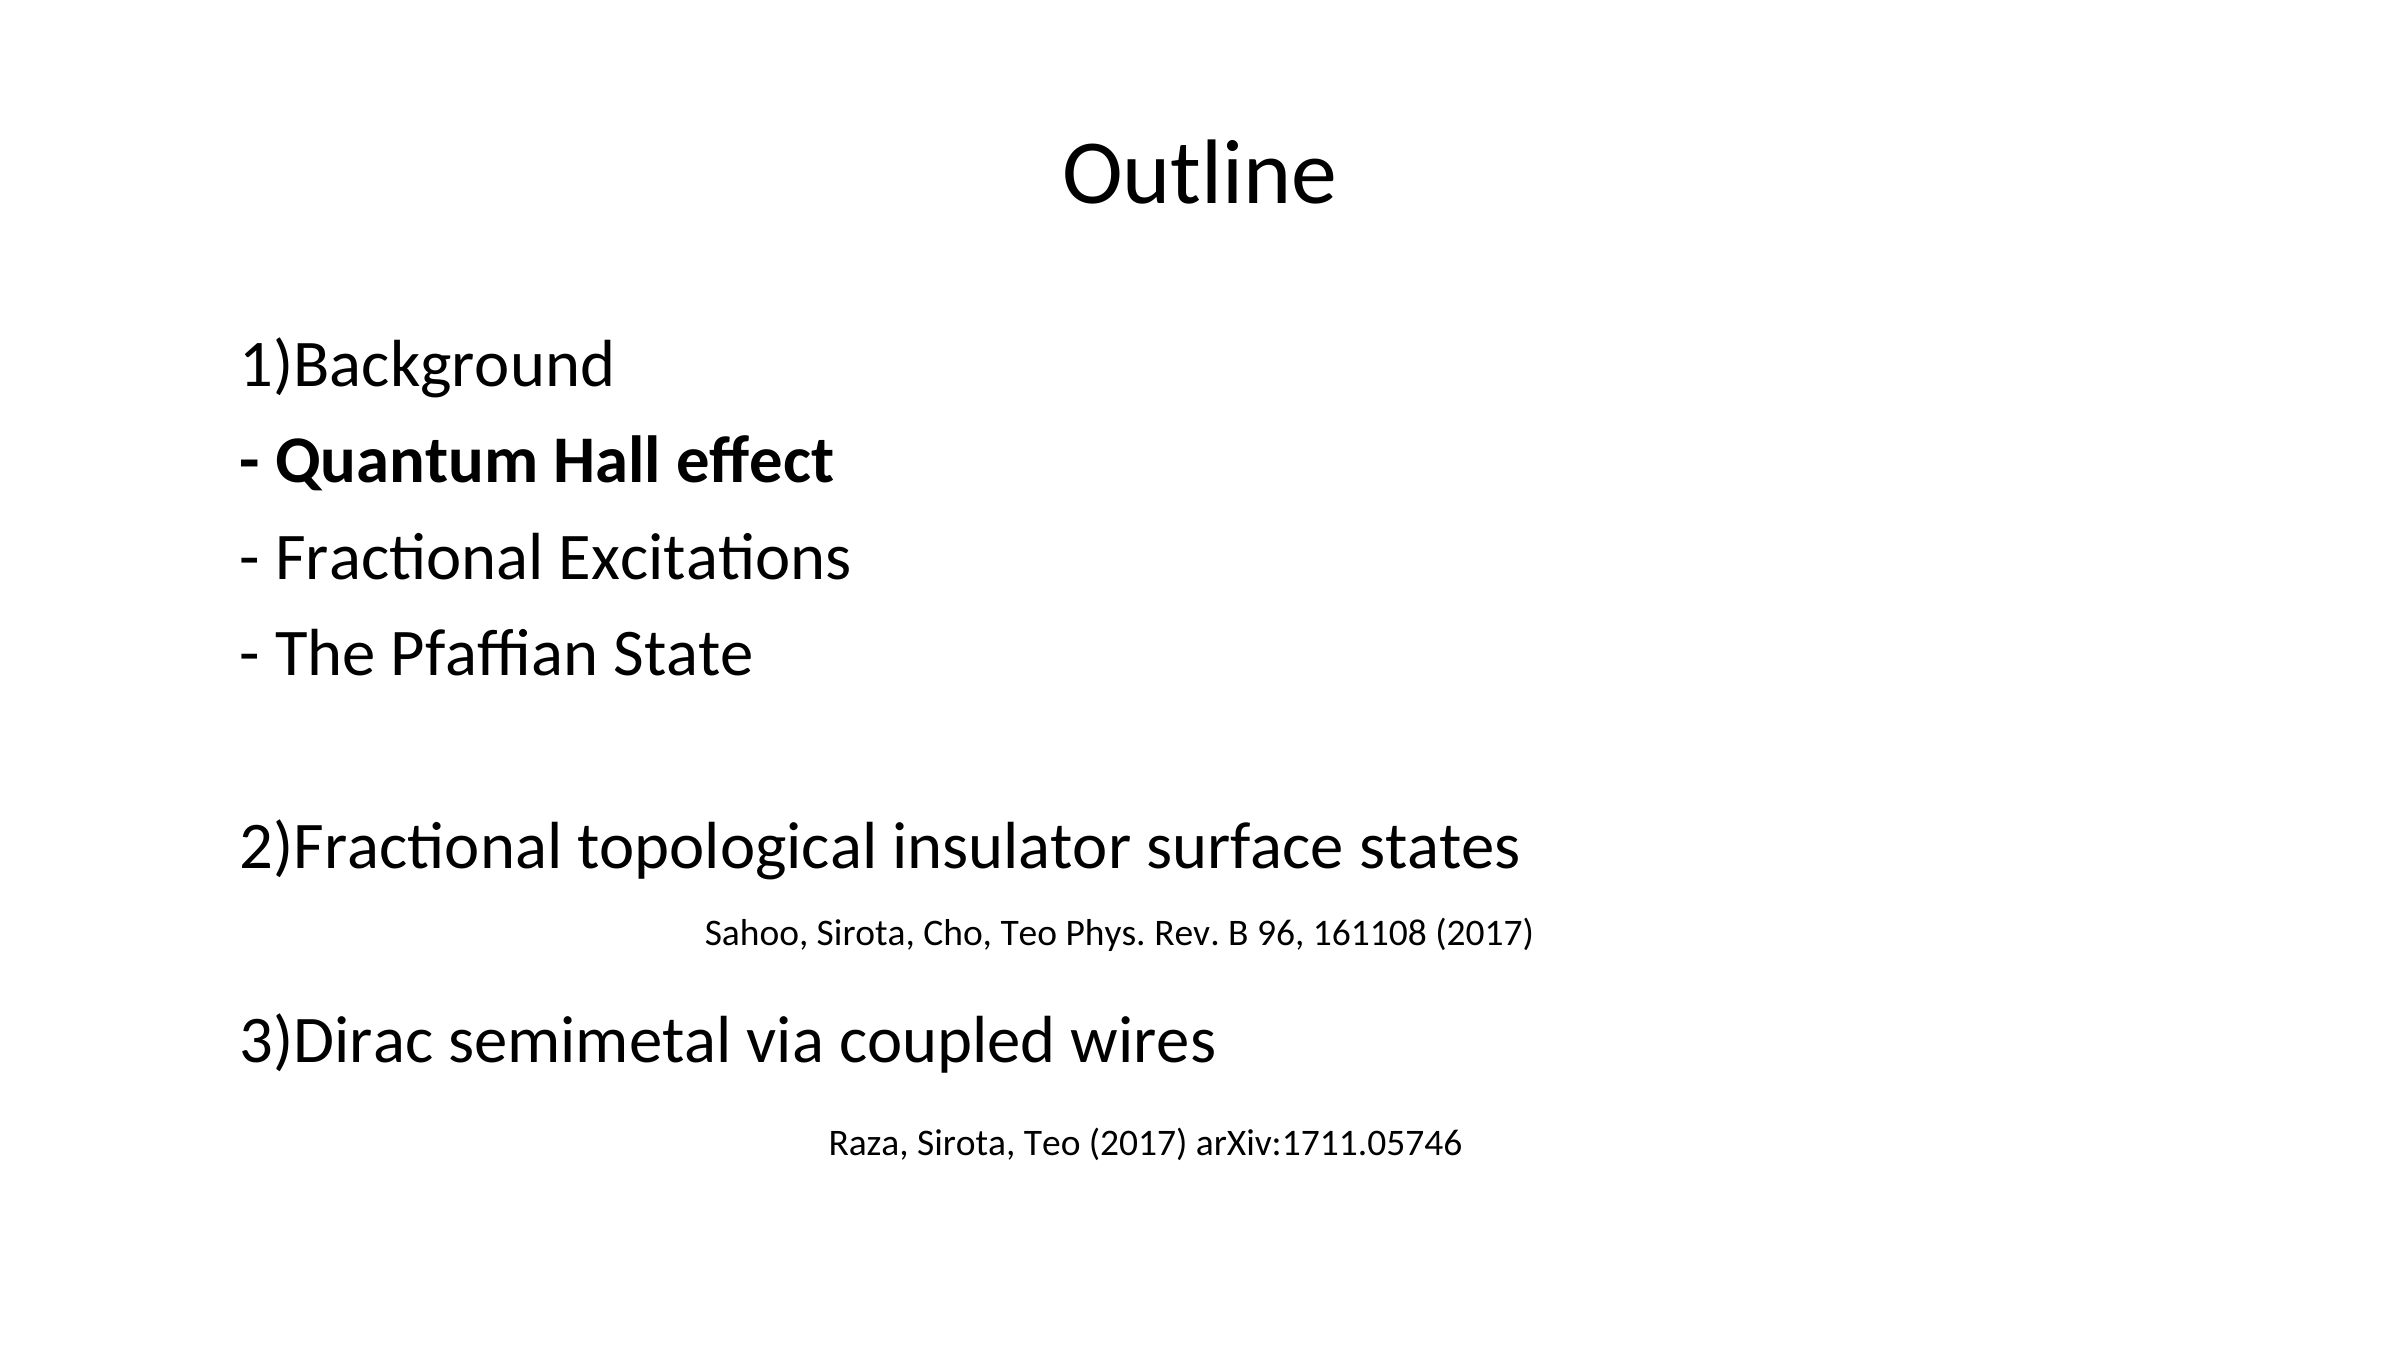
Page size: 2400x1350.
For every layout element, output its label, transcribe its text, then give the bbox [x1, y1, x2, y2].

title Outline [120, 53, 2280, 280]
list 1)Background - Quantum Hall effect - Fractional Excitations - The Pfaffian State 2)Fractional topological insulator surface states 3)Dirac semimetal via coupled wires [225, 311, 2385, 1350]
text_box Raza, Sirota, Teo (2017) arXiv:1711.05746 [813, 1110, 1576, 1215]
text_box Sahoo, Sirota, Cho, Teo Phys. Rev. B 96, 161108 (2017) [690, 900, 1816, 1005]
